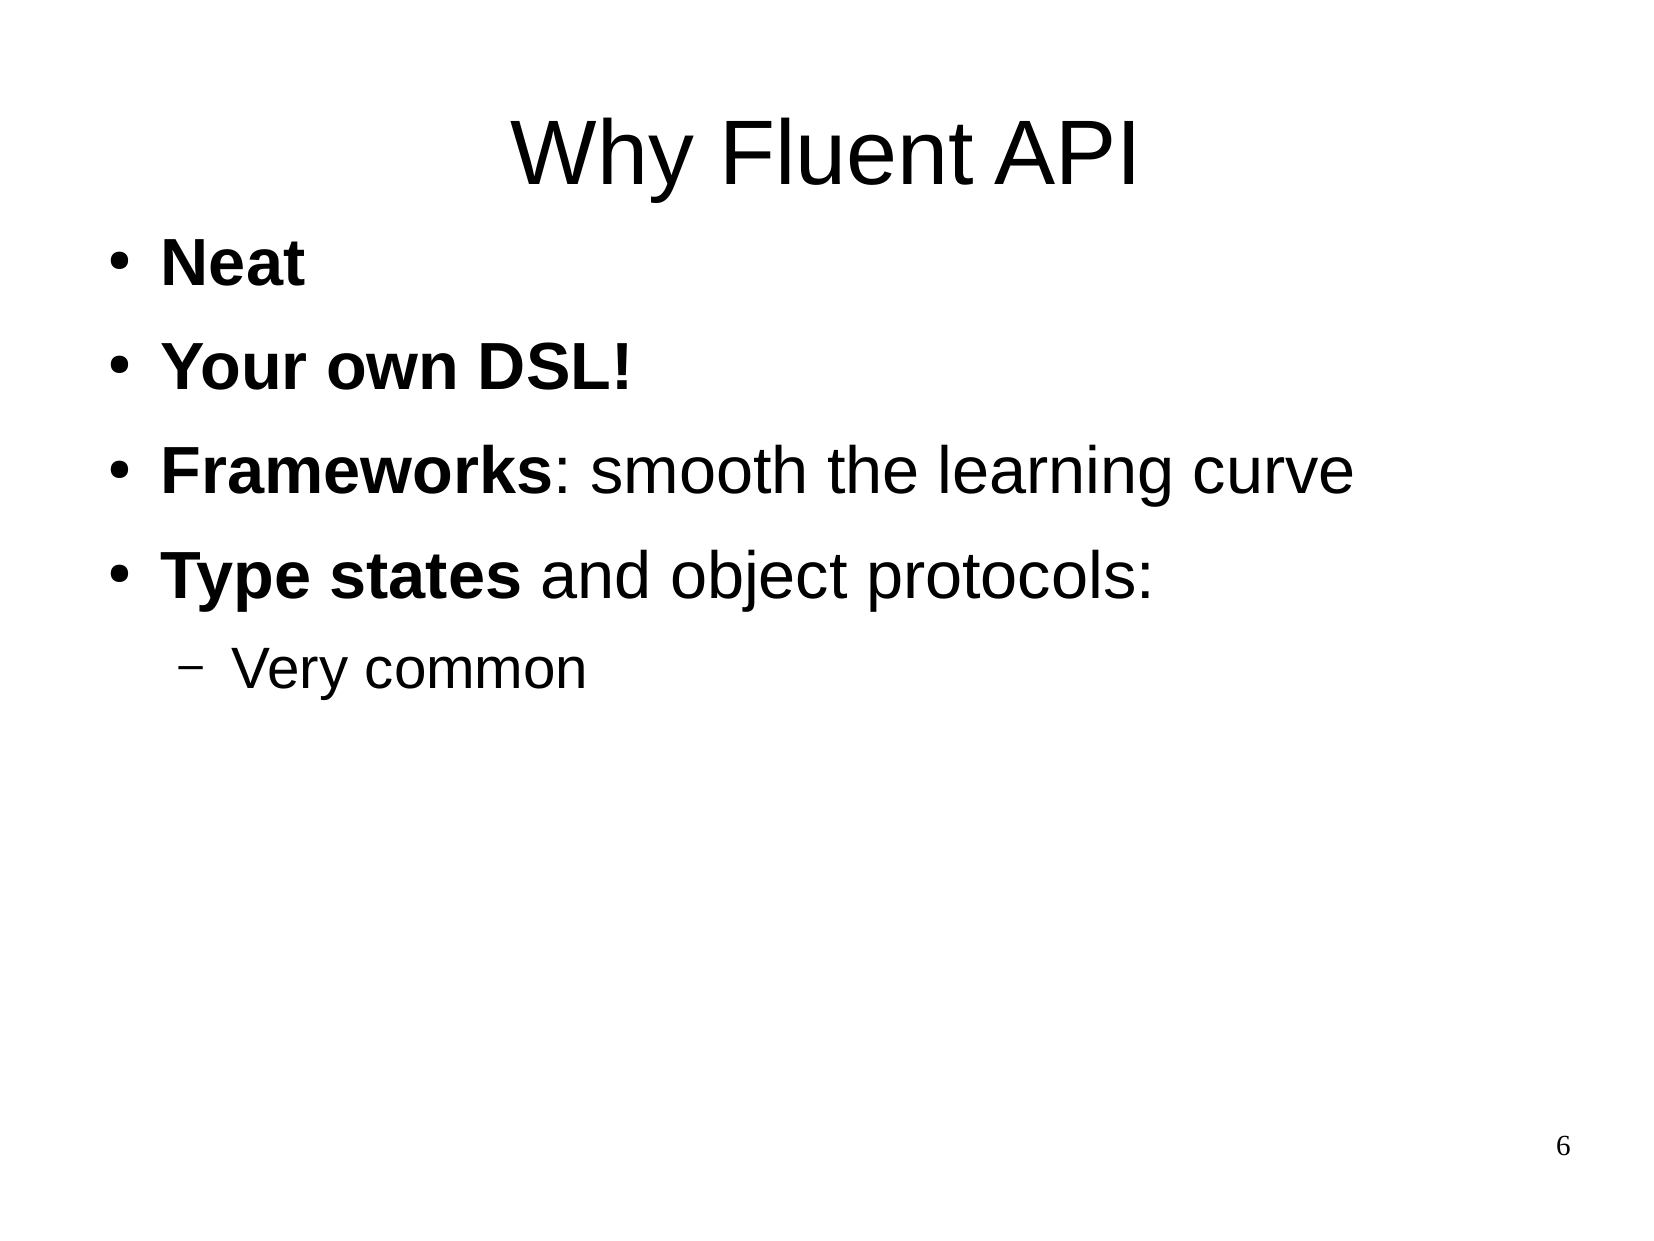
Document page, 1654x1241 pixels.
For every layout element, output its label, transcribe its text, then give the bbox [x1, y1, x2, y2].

title Why Fluent API [82, 49, 1571, 257]
list Neat Your own DSL! Frameworks: smooth the learning curve Type states and object protocols: Very common [90, 225, 1579, 1216]
